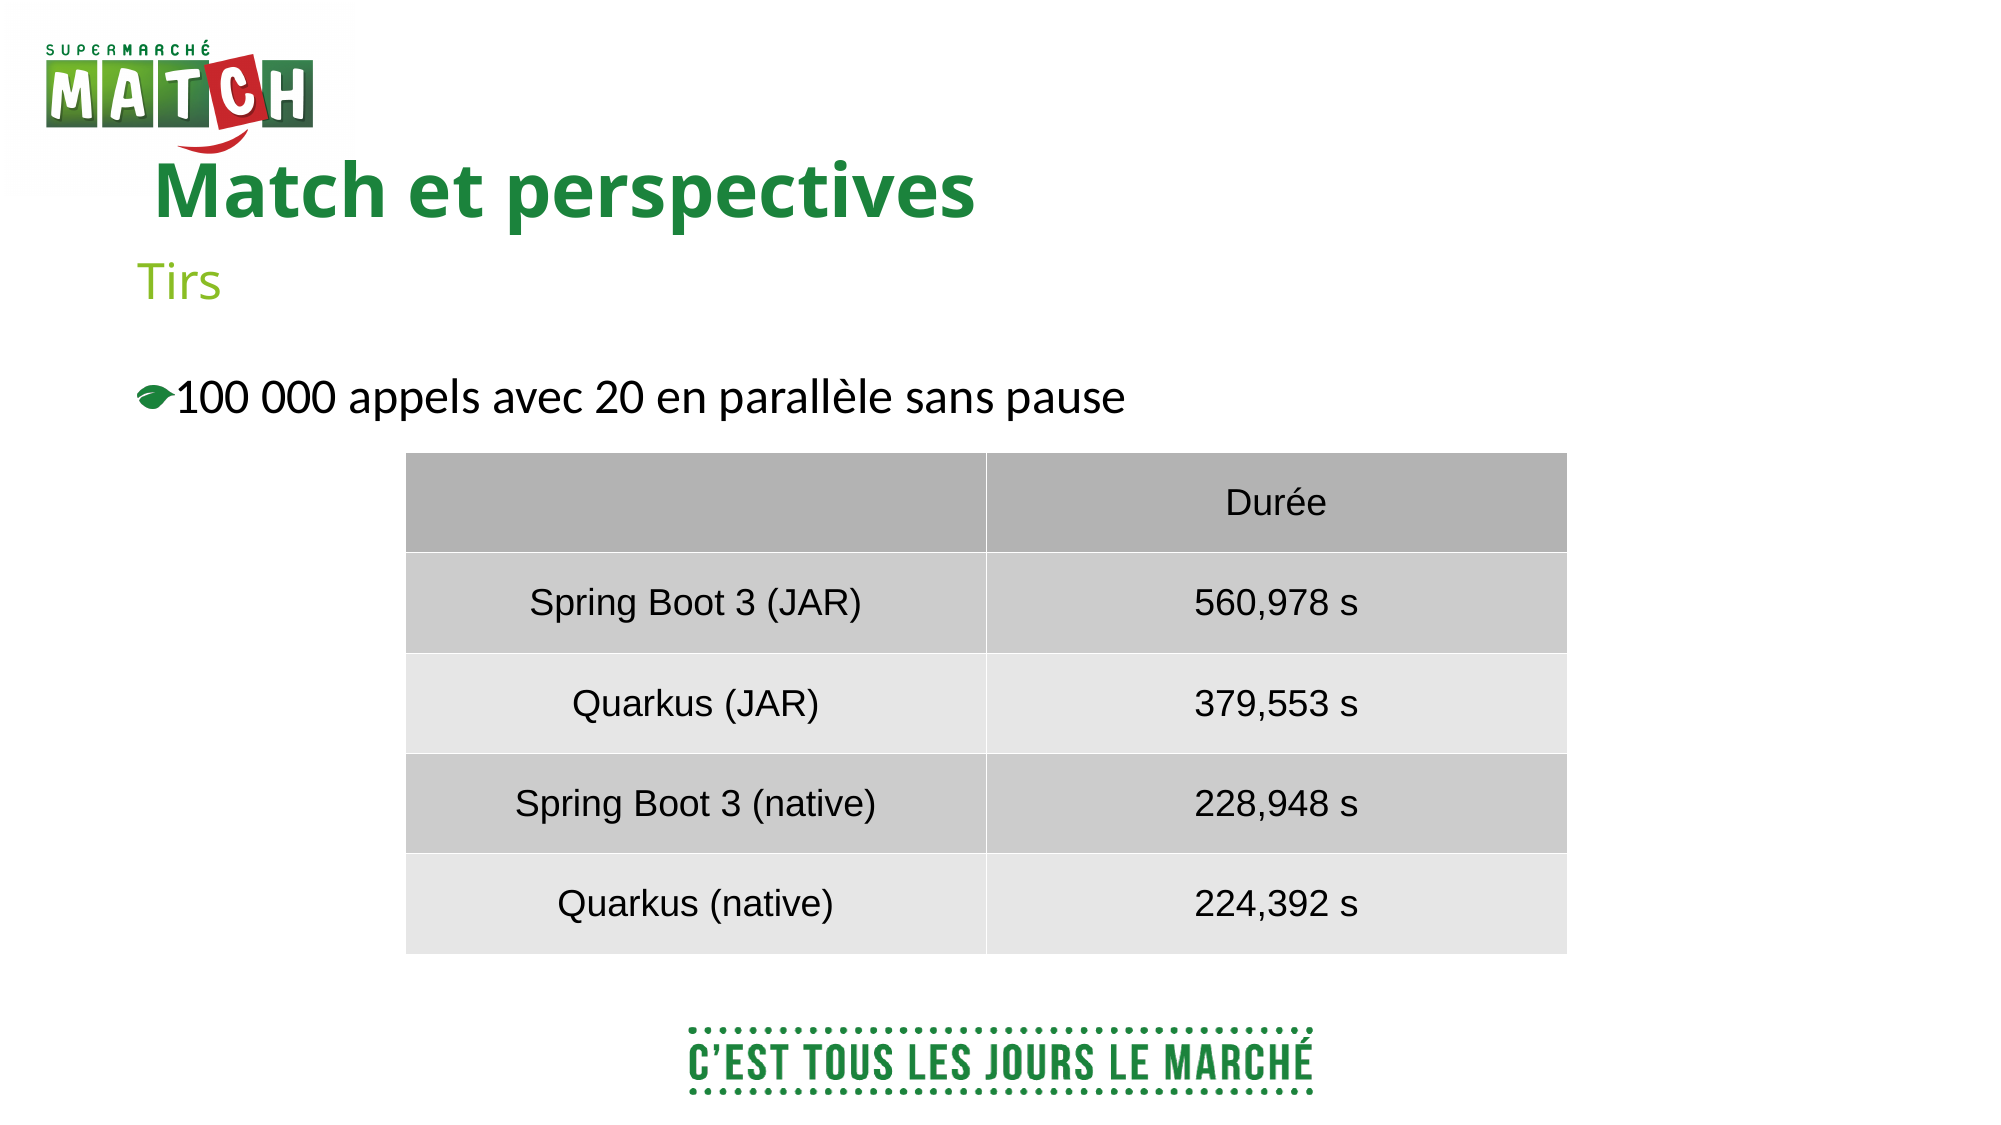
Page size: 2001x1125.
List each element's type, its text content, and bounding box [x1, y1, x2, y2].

title Match et perspectives [137, 137, 1863, 250]
table_cell 560,978 s [987, 608, 1567, 653]
list Tirs 100 000 appels avec 20 en parallèle sans pause [137, 250, 1861, 608]
table_cell Quarkus (JAR) [406, 654, 986, 753]
picture [4, 2, 355, 196]
table_cell 379,553 s [987, 654, 1567, 753]
table_cell Quarkus (native) [406, 854, 986, 954]
table_cell 228,948 s [987, 754, 1567, 853]
table_cell Spring Boot 3 (native) [406, 754, 986, 853]
picture [685, 1024, 1315, 1098]
table_cell Spring Boot 3 (JAR) [406, 608, 986, 653]
table_cell 224,392 s [987, 854, 1567, 954]
